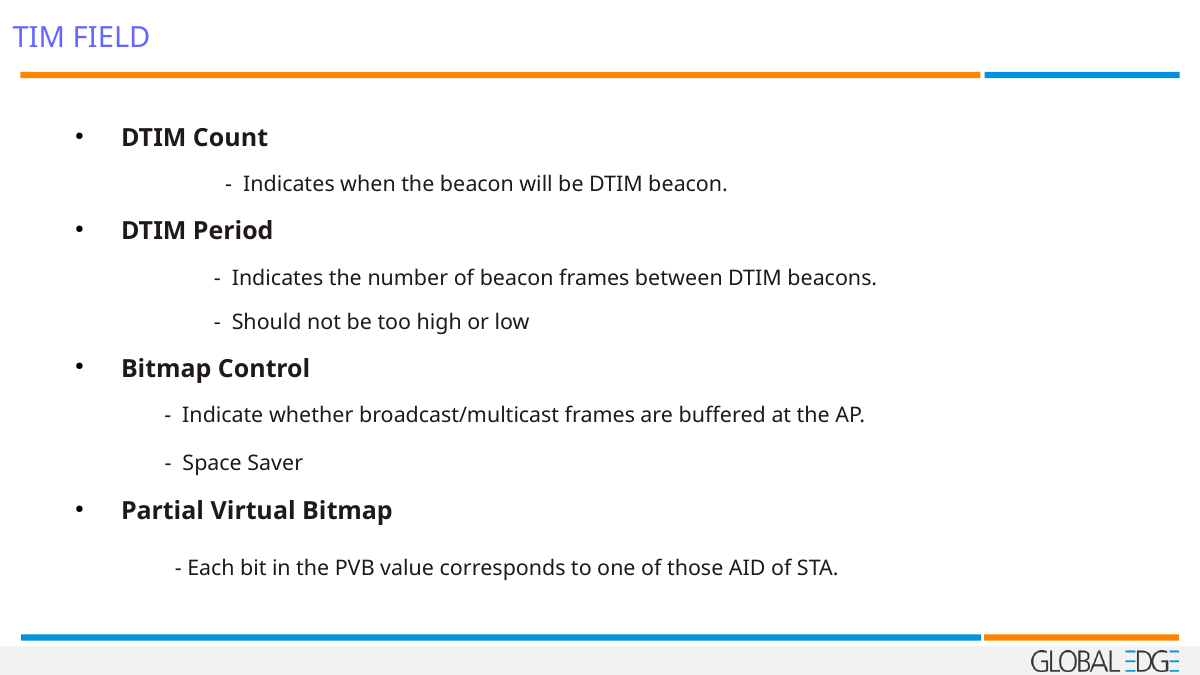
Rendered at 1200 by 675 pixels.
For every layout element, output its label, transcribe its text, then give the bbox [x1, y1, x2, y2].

title TIM FIELD [12, 9, 1088, 63]
picture [1031, 650, 1179, 672]
list DTIM Count - Indicates when the beacon will be DTIM beacon. DTIM Period - Indicates the number of beacon frames between DTIM beacons. - Should not be too high or low Bitmap Control - Indicate whether broadcast/multicast frames are buffered at the AP. - Space Saver Partial Virtual Bitmap - Each bit in the PVB value corresponds to one of those AID of STA. [60, 120, 1140, 586]
